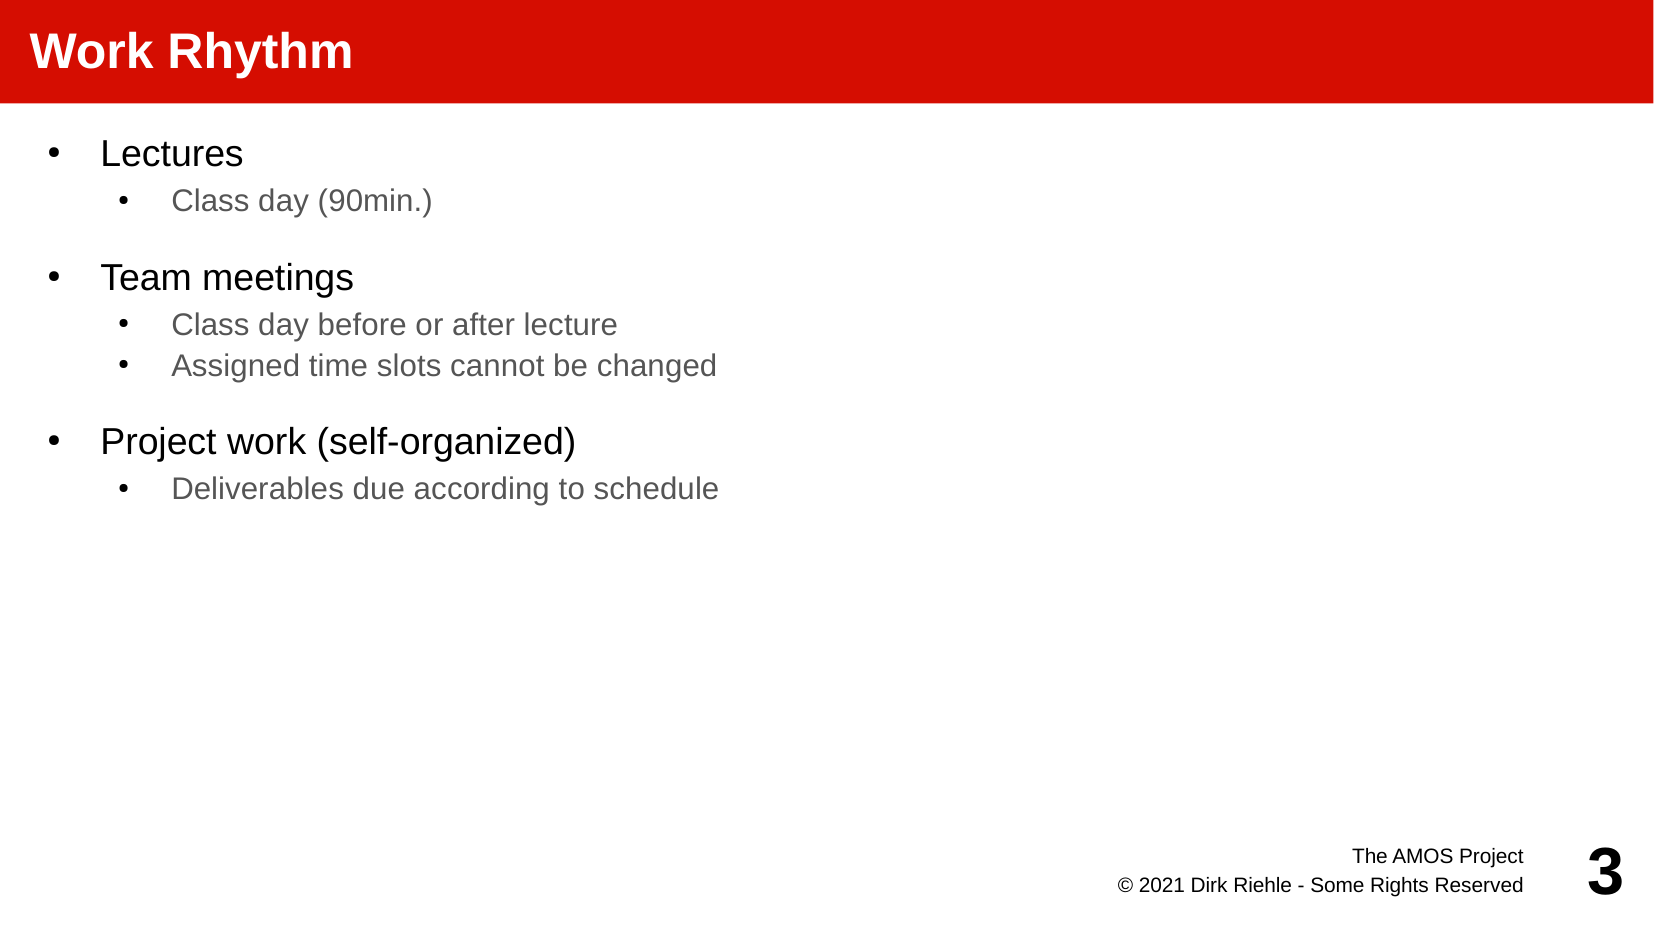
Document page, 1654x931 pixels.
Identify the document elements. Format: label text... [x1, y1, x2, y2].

title Work Rhythm [0, 0, 1654, 104]
list Lectures Class day (90min.) Team meetings Class day before or after lecture Assigned time slots cannot be changed Project work (self-organized) Deliverables due according to schedule [29, 132, 1625, 813]
